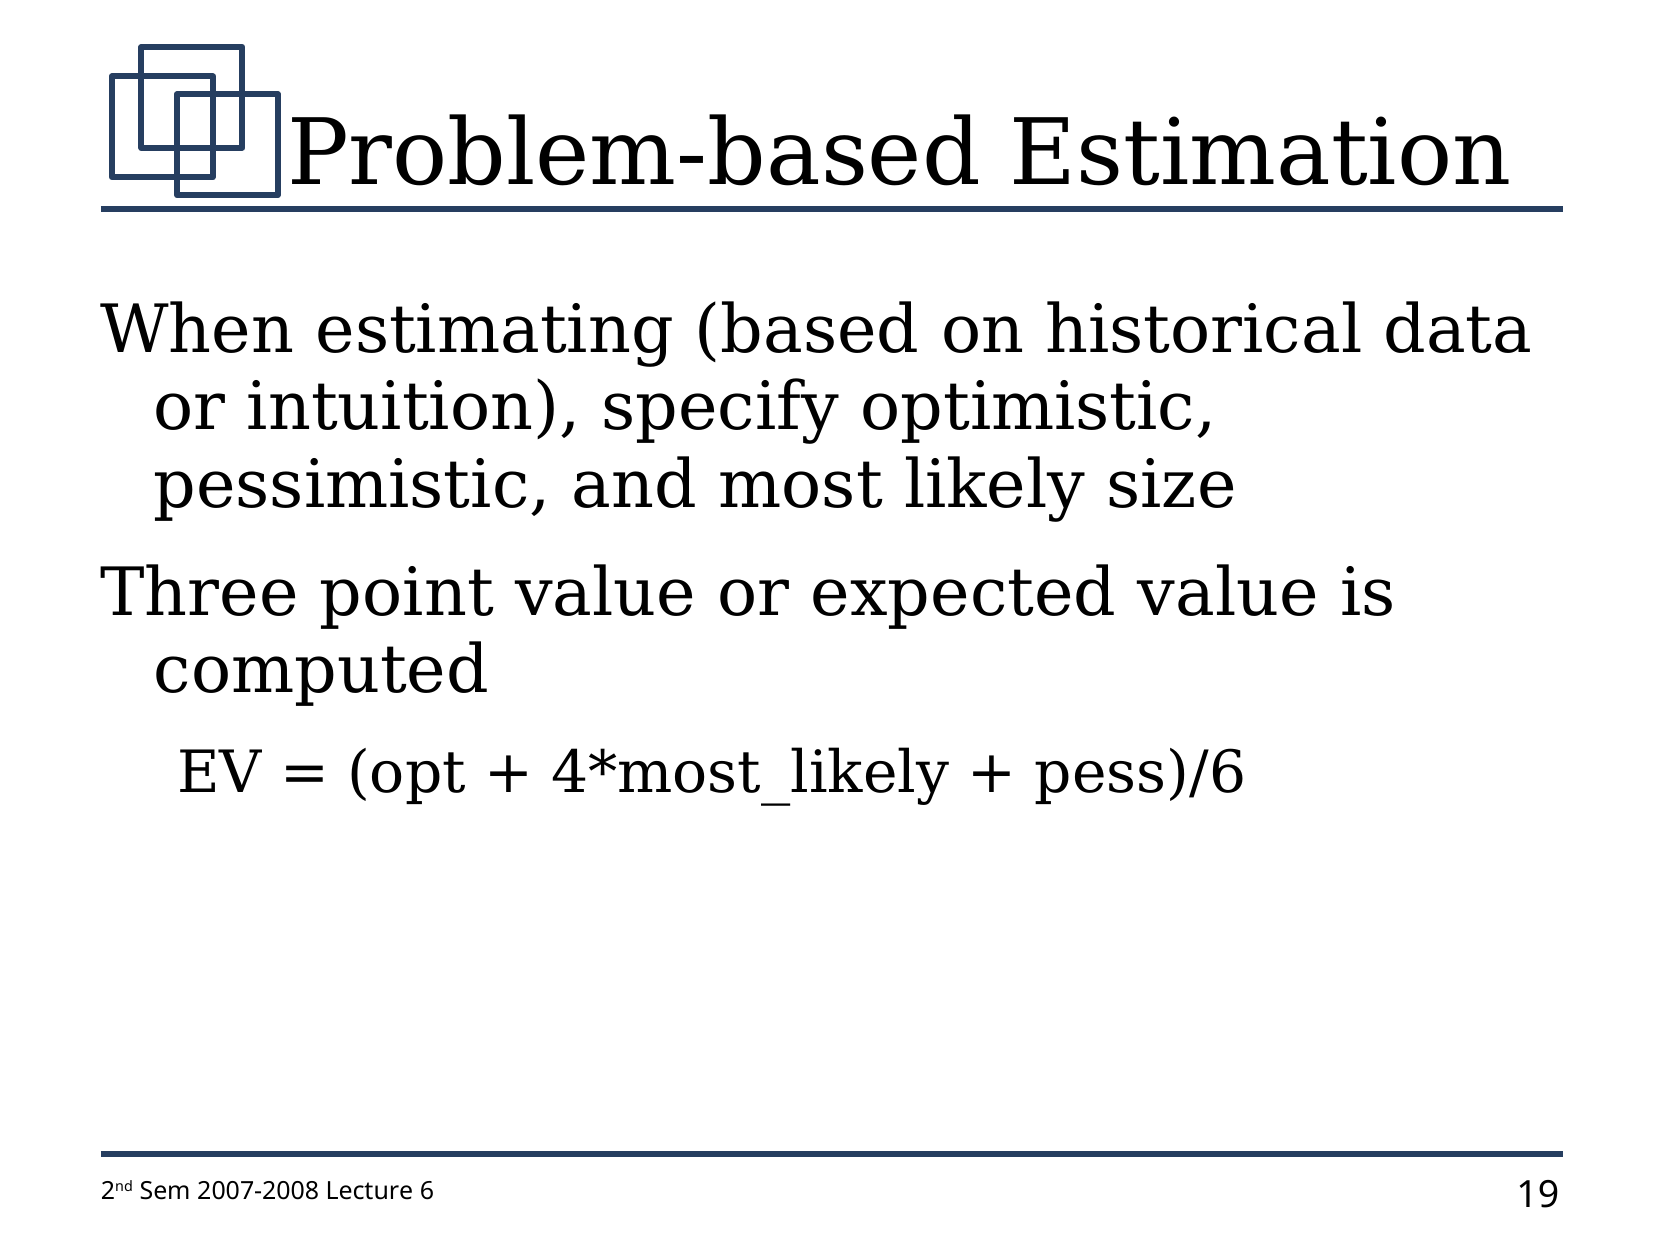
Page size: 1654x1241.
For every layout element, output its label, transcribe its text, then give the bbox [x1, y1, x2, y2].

title Problem-based Estimation [82, 49, 1571, 257]
list When estimating (based on historical data or intuition), specify optimistic, pessimistic, and most likely size Three point value or expected value is computed EV = (opt + 4*most_likely + pess)/6 [82, 290, 1571, 1109]
